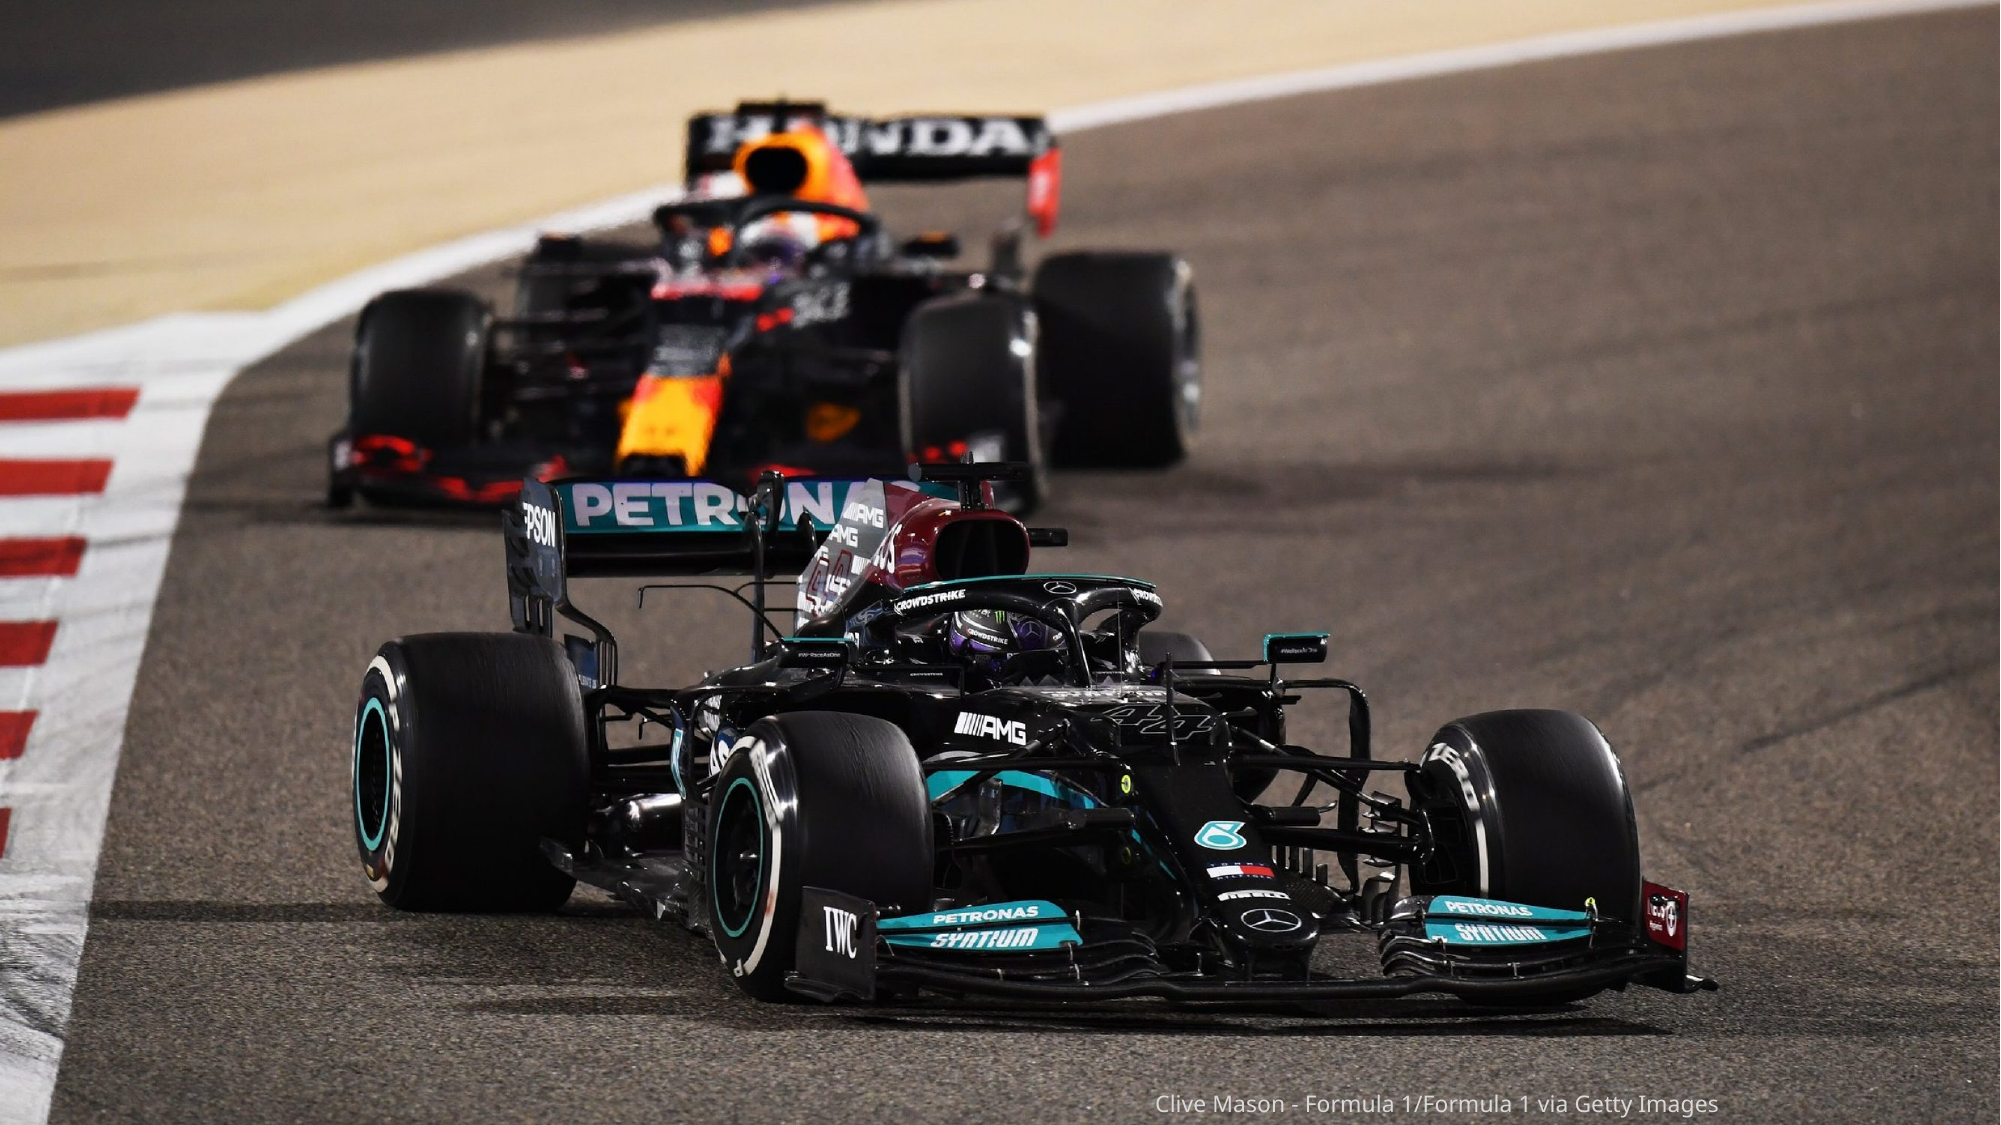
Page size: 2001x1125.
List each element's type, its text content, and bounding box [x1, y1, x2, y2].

picture [0, 0, 2000, 1125]
text_box Clive Mason - Formula 1/Formula 1 via Getty Images [1140, 1082, 2000, 1125]
